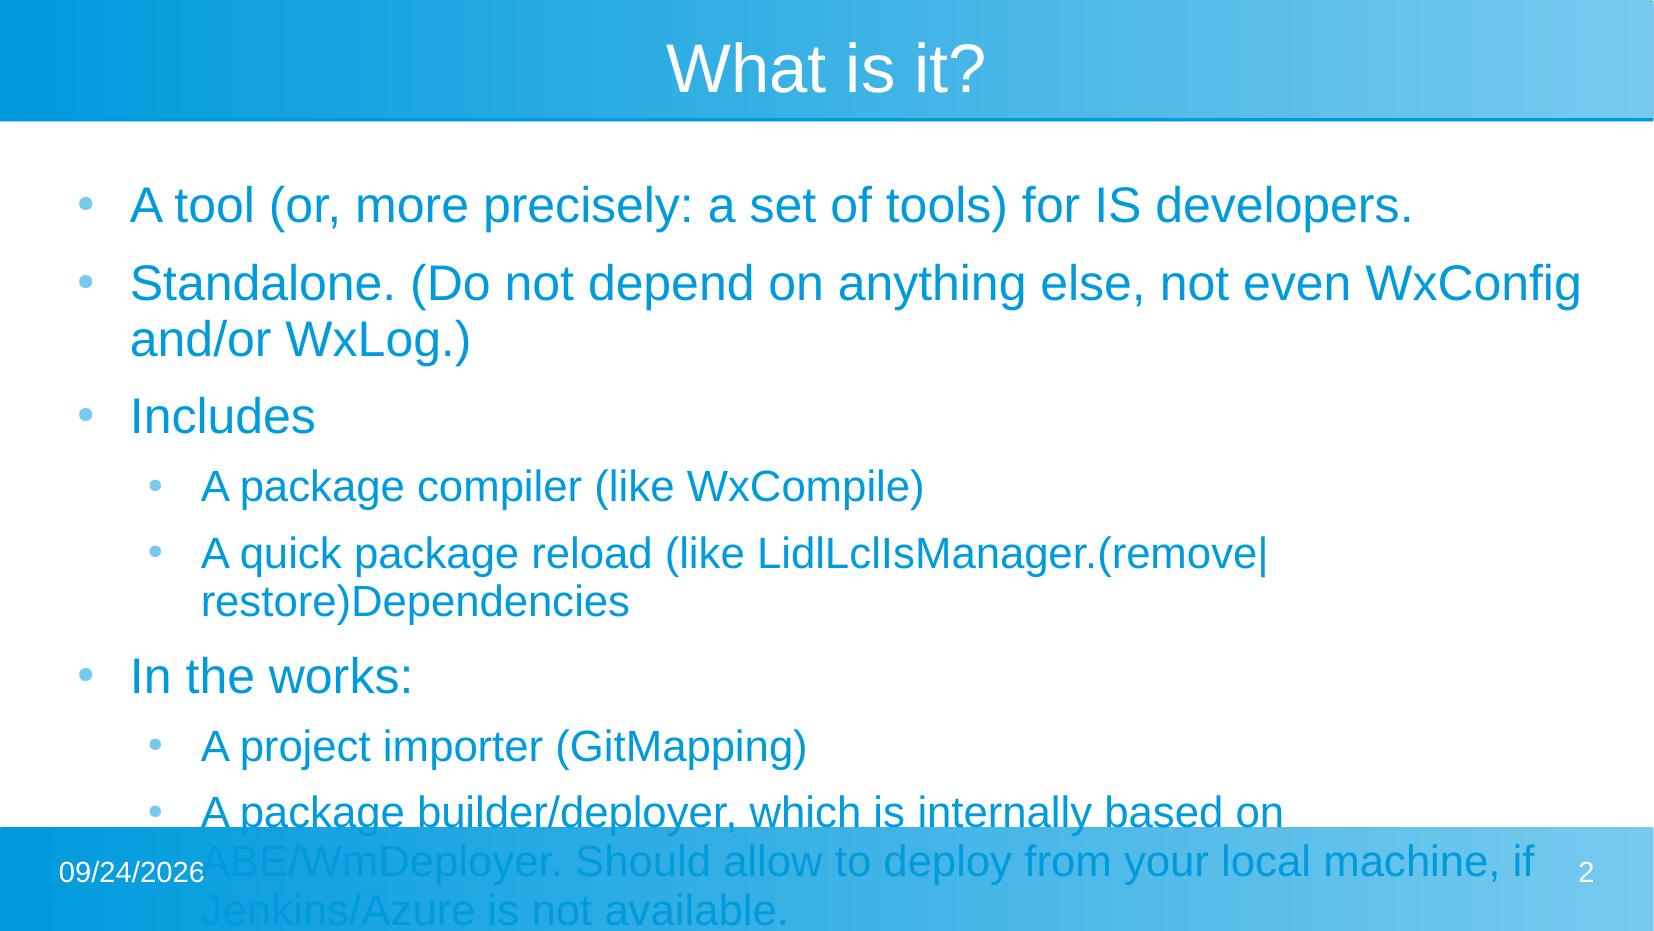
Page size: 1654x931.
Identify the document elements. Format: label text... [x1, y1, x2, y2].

title What is it? [59, 29, 1595, 108]
list A tool (or, more precisely: a set of tools) for IS developers. Standalone. (Do not depend on anything else, not even WxConfig and/or WxLog.) Includes A package compiler (like WxCompile) A quick package reload (like LidlLclIsManager.(remove|restore)Dependencies In the works: A project importer (GitMapping) A package builder/deployer, which is internally based on ABE/WmDeployer. Should allow to deploy from your local machine, if Jenkins/Azure is not available. [59, 177, 1595, 768]
